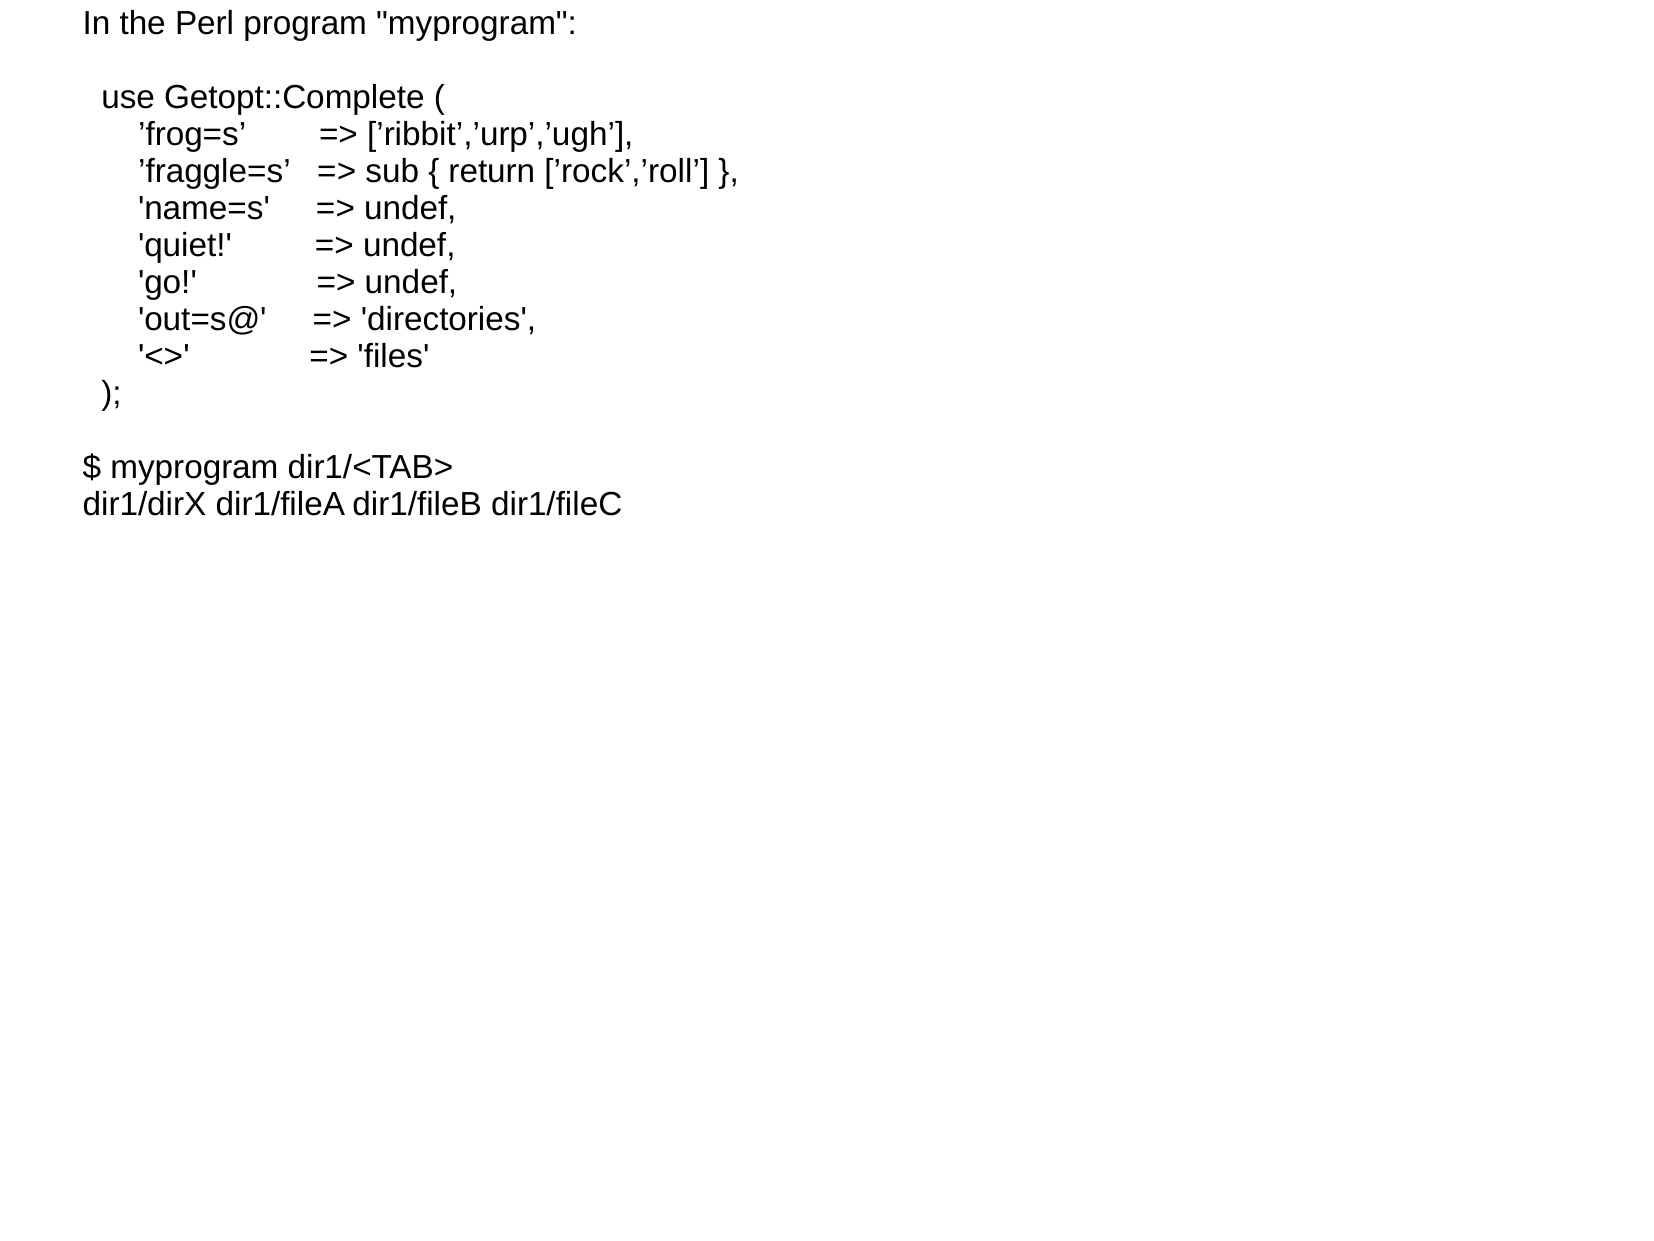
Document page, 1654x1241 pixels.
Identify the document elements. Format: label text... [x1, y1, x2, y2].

subtitle In the Perl program "myprogram": use Getopt::Complete ( ’frog=s’ => [’ribbit’,’urp’,’ugh’], ’fraggle=s’ => sub { return [’rock’,’roll’] }, 'name=s' => undef, 'quiet!' => undef, 'go!' => undef, 'out=s@' => 'directories', '<>' => 'files' ); $ myprogram dir1/<TAB> dir1/dirX dir1/fileA dir1/fileB dir1/fileC [82, 4, 1571, 1064]
